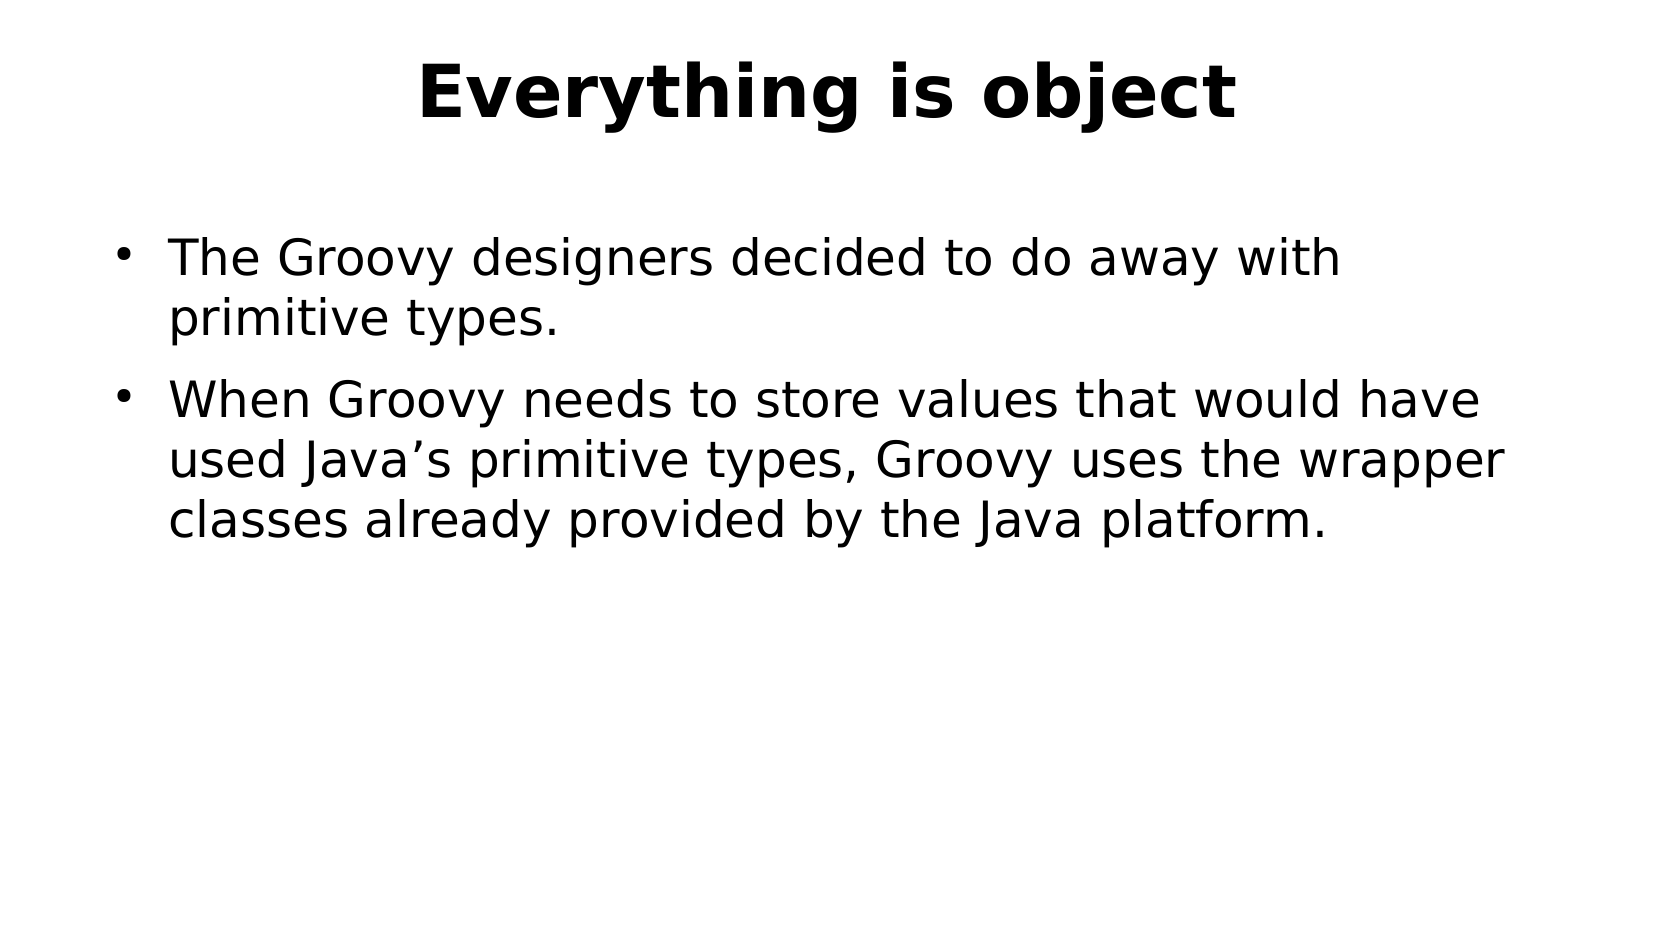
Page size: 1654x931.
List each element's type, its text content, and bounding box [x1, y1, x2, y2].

list The Groovy designers decided to do away with primitive types. When Groovy needs to store values that would have used Java’s primitive types, Groovy uses the wrapper classes already provided by the Java platform. [82, 217, 1571, 758]
title Everything is object [82, 37, 1571, 147]
